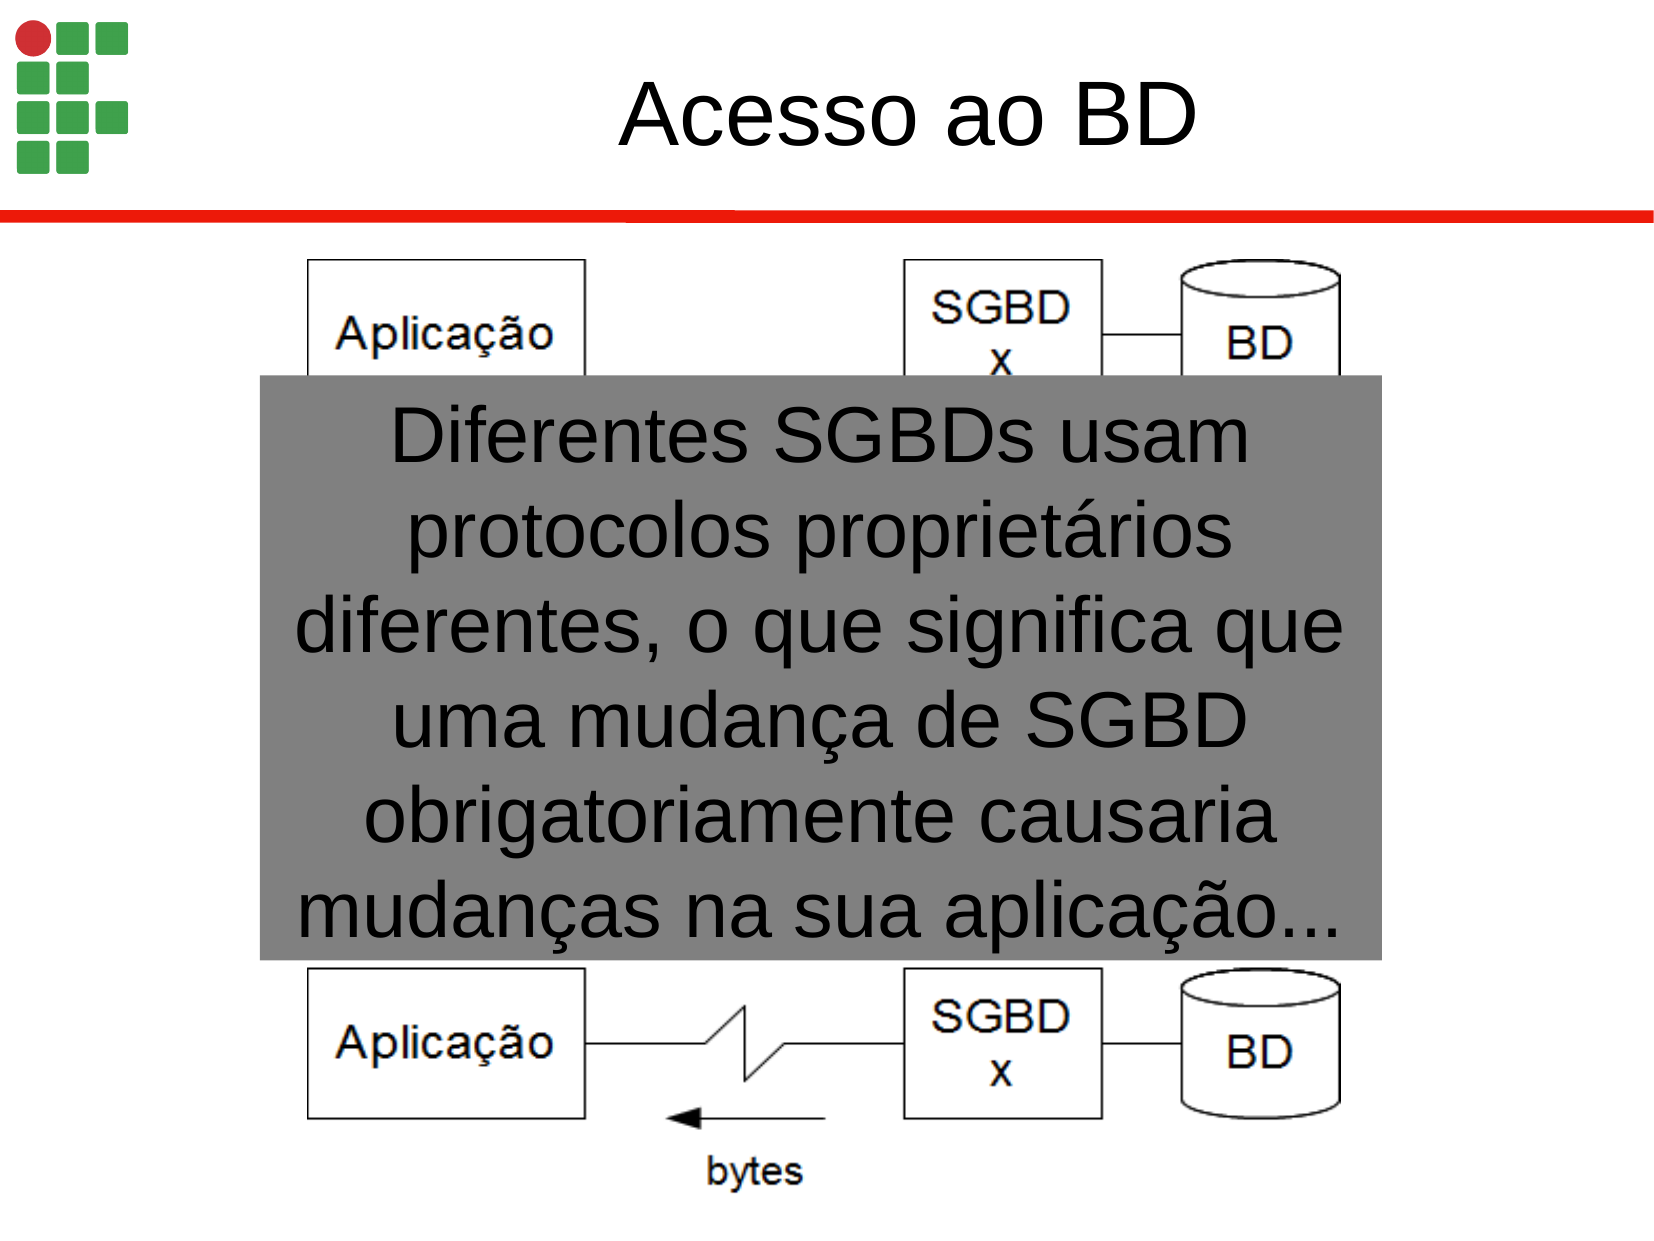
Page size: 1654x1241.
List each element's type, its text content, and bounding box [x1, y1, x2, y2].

text_box Diferentes SGBDs usam protocolos proprietários diferentes, o que significa que uma mudança de SGBD obrigatoriamente causaria mudanças na sua aplicação... [259, 375, 1382, 961]
text_box Acesso ao BD [165, 45, 1654, 173]
picture [14, 16, 130, 178]
picture [307, 259, 1341, 375]
picture [307, 961, 1341, 1205]
